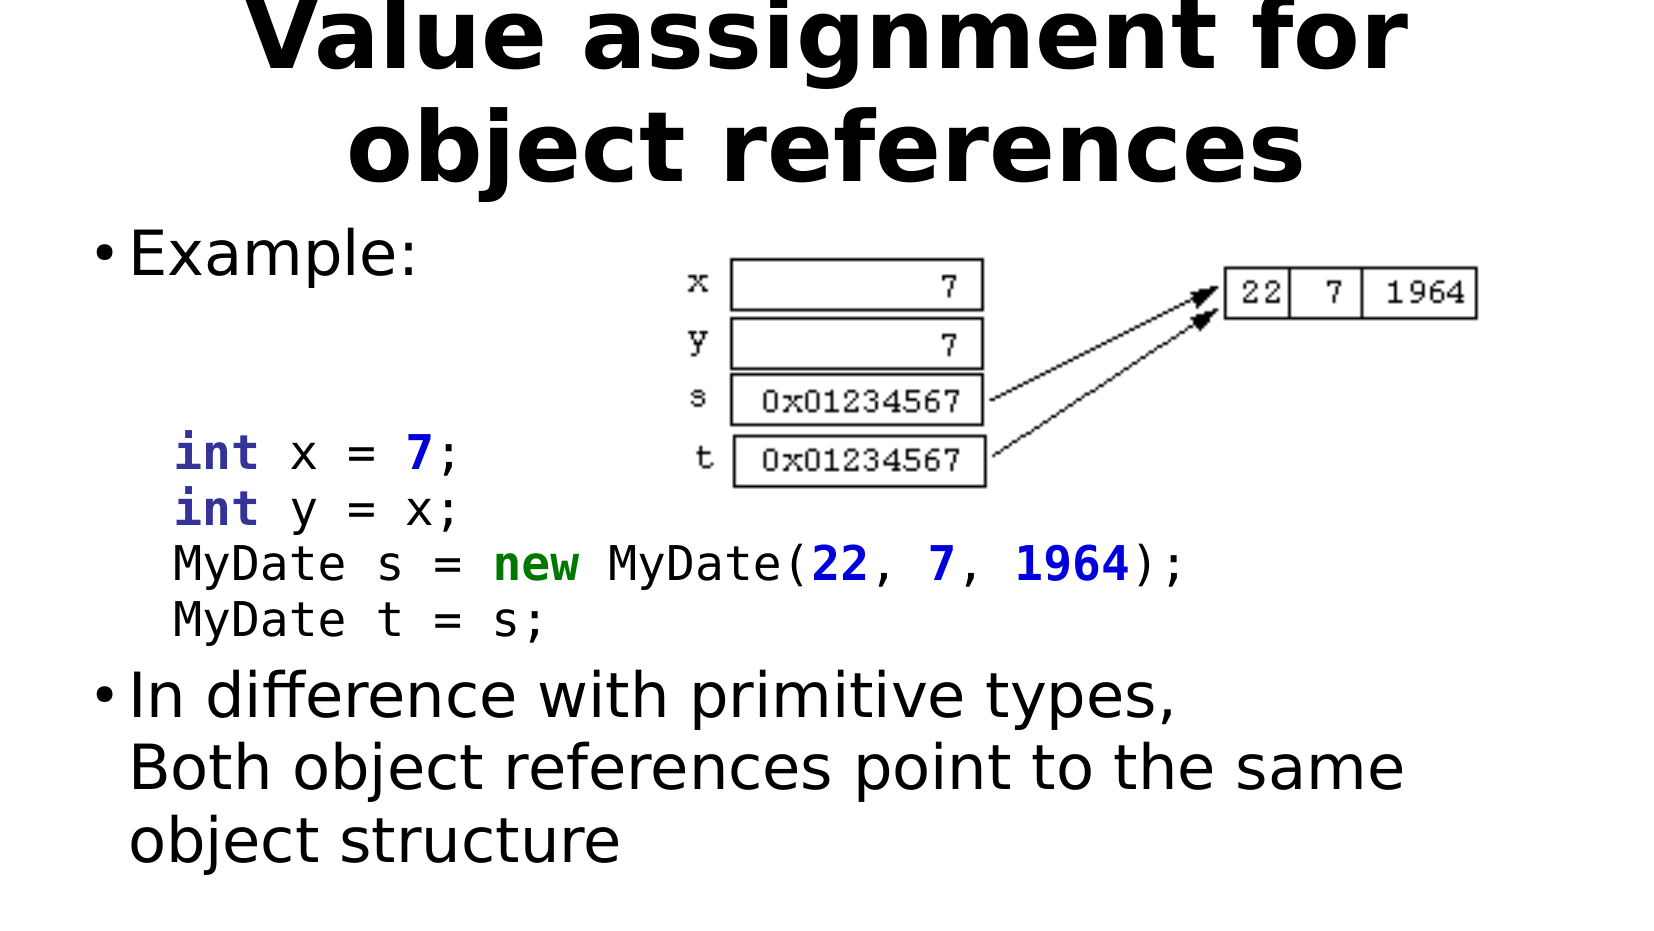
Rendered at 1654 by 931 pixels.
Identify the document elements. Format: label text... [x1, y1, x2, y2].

picture [625, 217, 1593, 514]
title Value assignment for object references [82, 0, 1571, 205]
list Example: int x = 7; int y = x; MyDate s = new MyDate(22, 7, 1964); MyDate t = s; In difference with primitive types, Both object references point to the same object structure [82, 217, 1583, 877]
